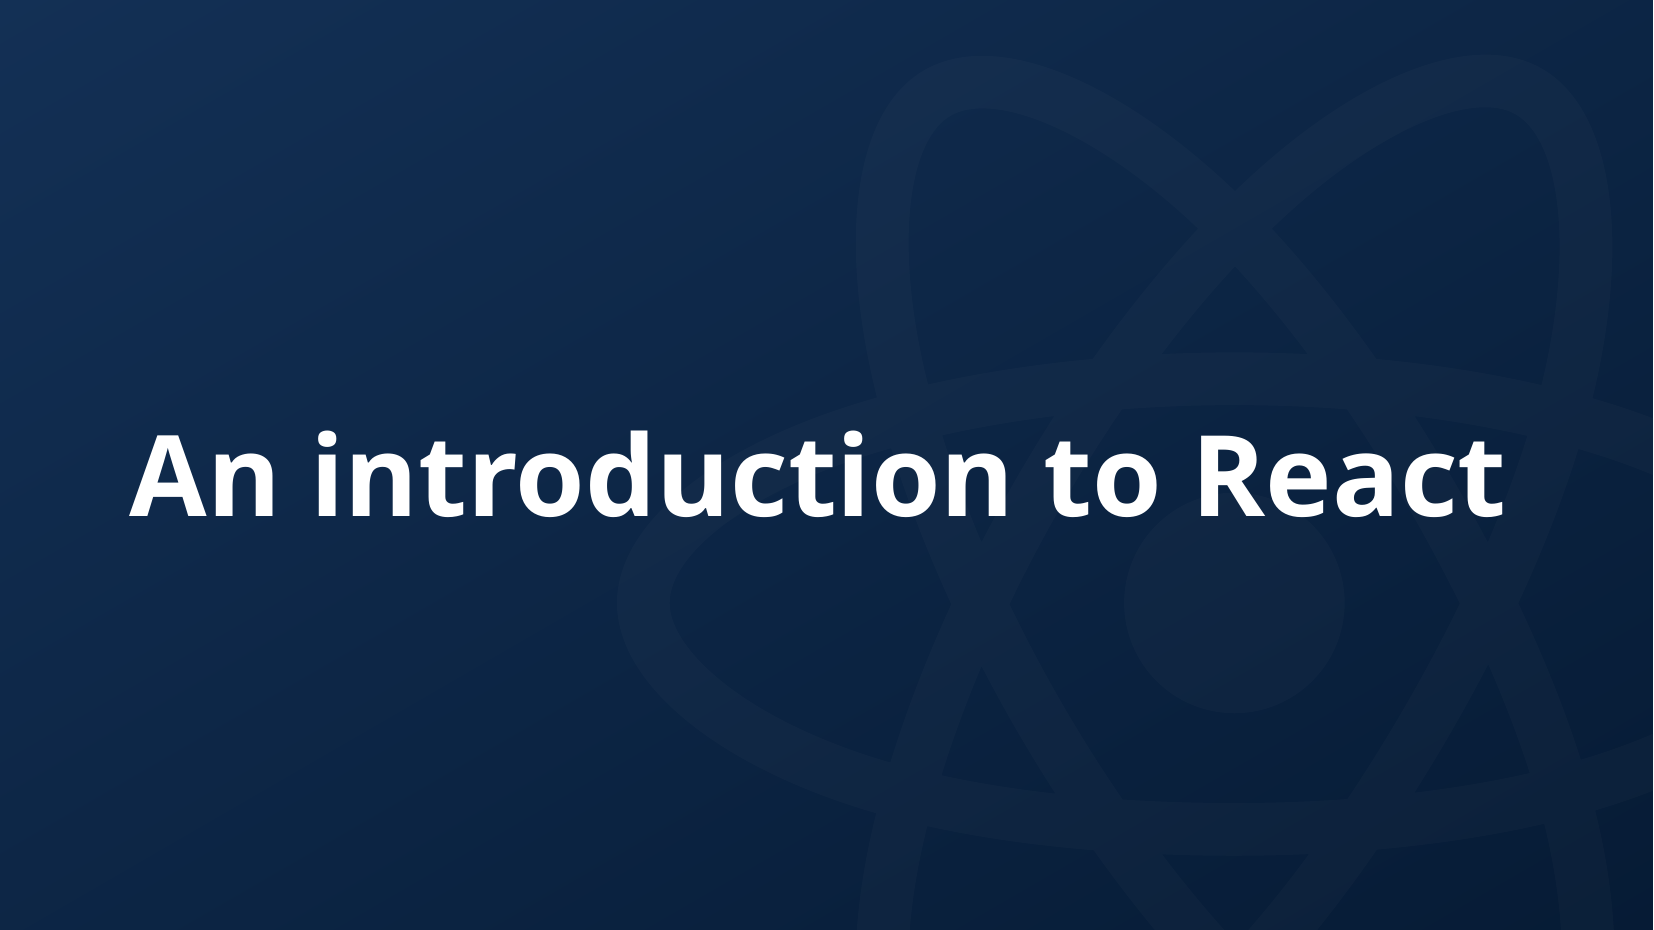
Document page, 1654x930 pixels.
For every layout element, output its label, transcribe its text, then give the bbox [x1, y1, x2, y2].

title An introduction to React [74, 395, 1563, 551]
